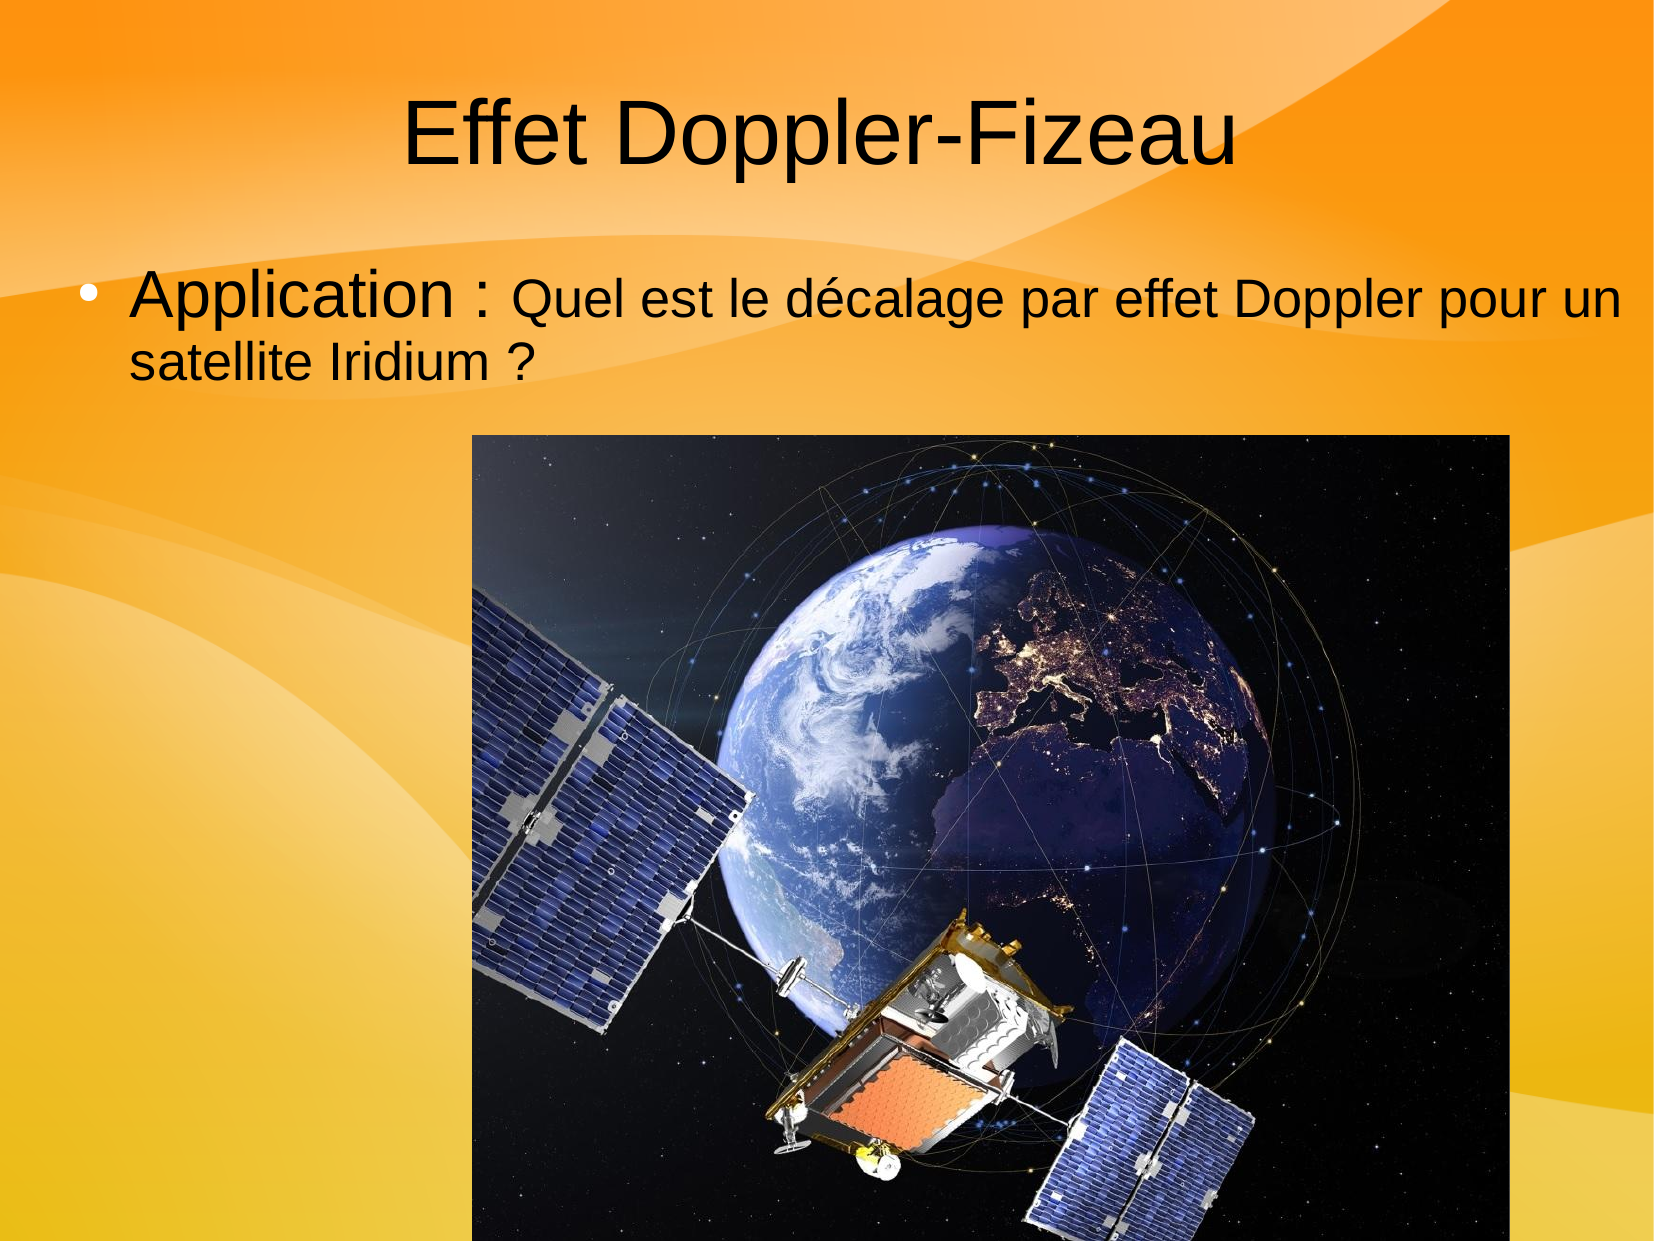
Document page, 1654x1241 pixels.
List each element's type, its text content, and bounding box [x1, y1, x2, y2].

list Application : Quel est le décalage par effet Doppler pour un satellite Iridium ? [59, 256, 1625, 1241]
picture [472, 435, 1510, 1241]
title Effet Doppler-Fizeau [76, 29, 1565, 237]
picture [0, 0, 1654, 1241]
